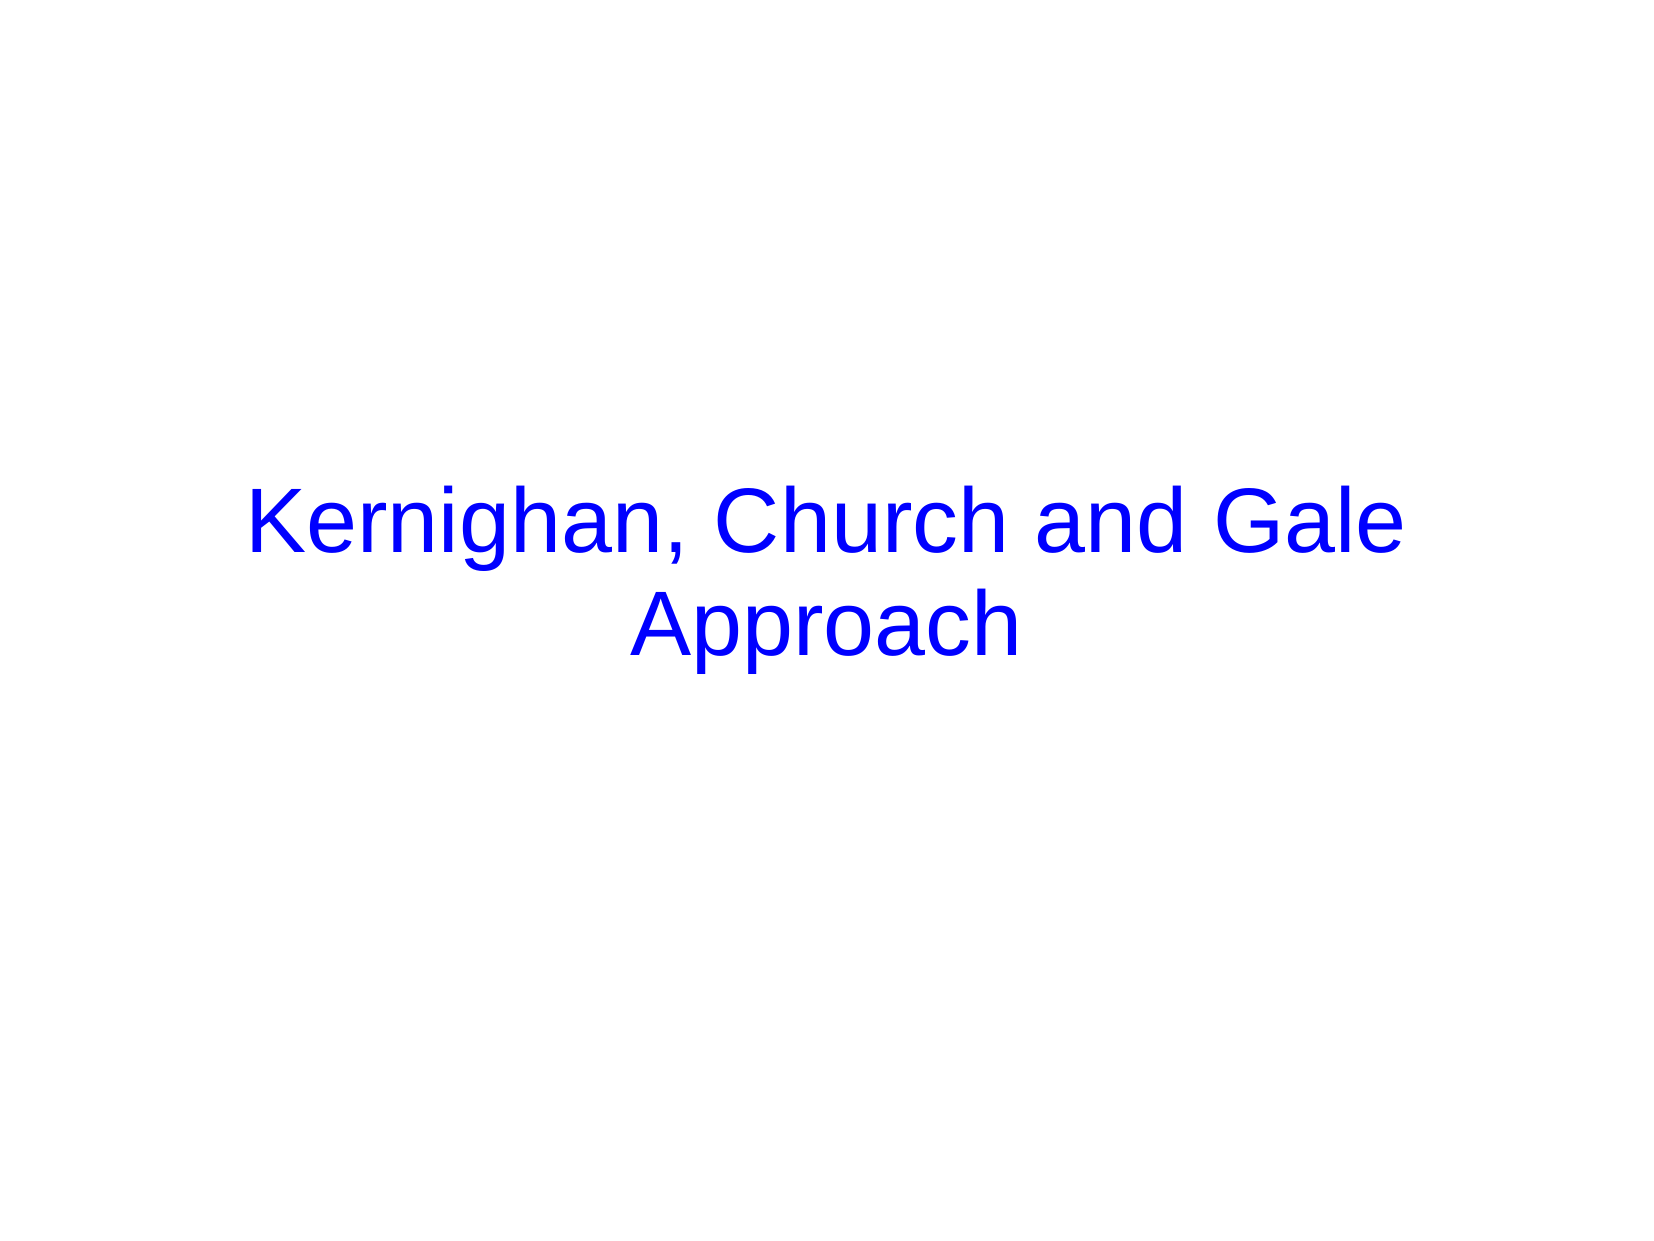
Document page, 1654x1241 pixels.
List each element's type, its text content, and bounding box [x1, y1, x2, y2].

title Kernighan, Church and Gale Approach [82, 468, 1571, 676]
